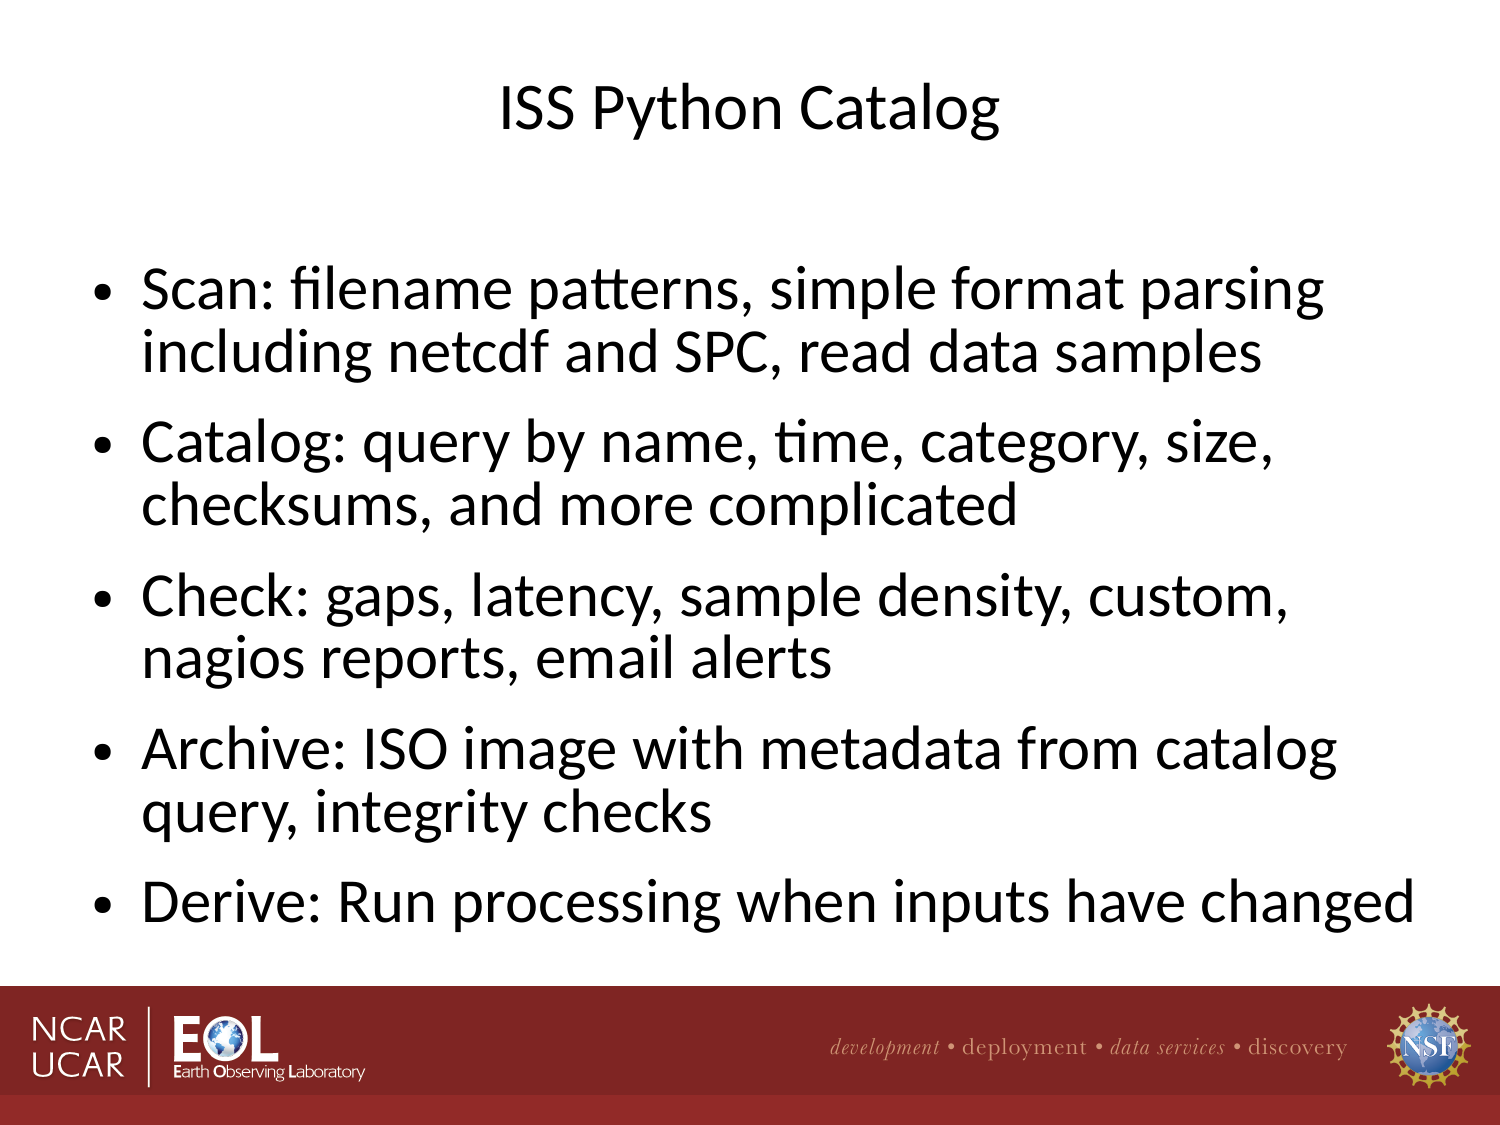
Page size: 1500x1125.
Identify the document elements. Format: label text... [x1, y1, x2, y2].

list Scan: filename patterns, simple format parsing including netcdf and SPC, read data samples Catalog: query by name, time, category, size, checksums, and more complicated Check: gaps, latency, sample density, custom, nagios reports, email alerts Archive: ISO image with metadata from catalog query, integrity checks Derive: Run processing when inputs have changed [75, 262, 1425, 1005]
title ISS Python Catalog [75, 45, 1425, 180]
picture [0, 986, 1500, 1125]
